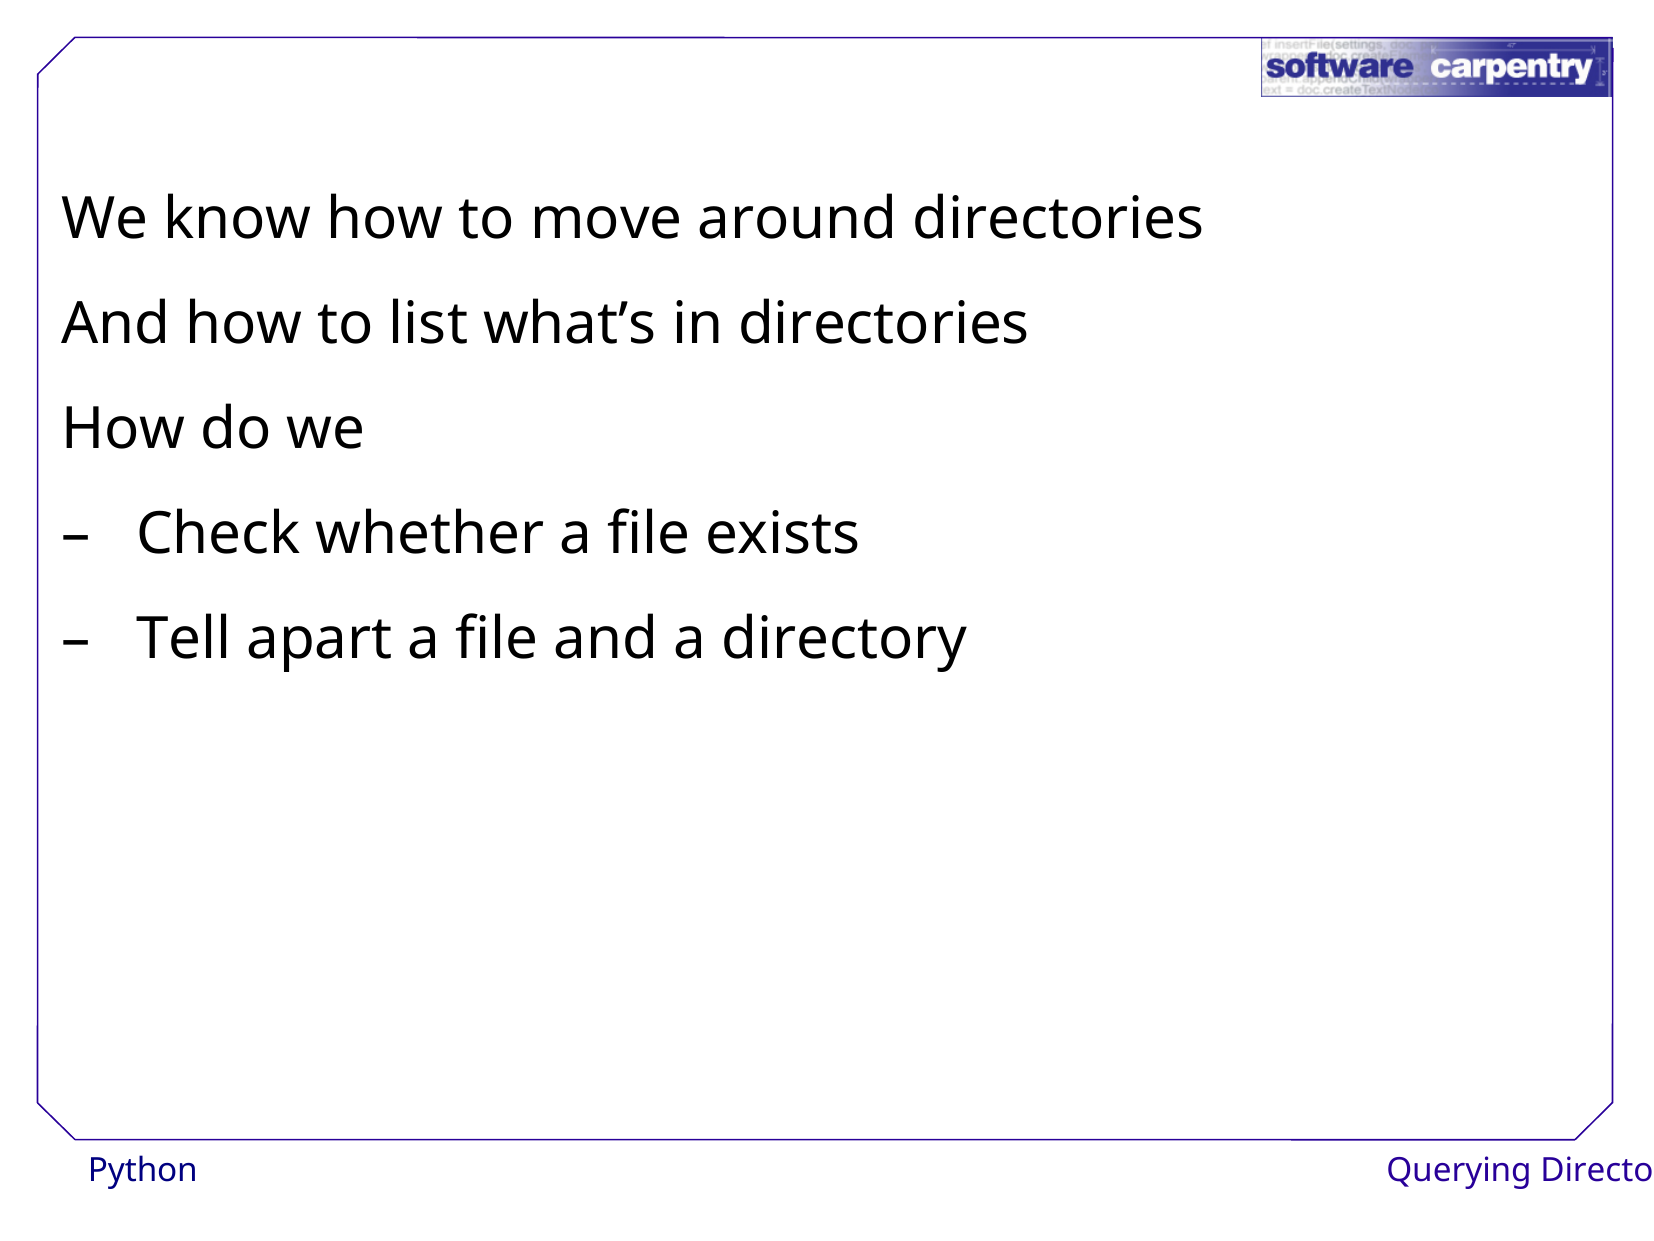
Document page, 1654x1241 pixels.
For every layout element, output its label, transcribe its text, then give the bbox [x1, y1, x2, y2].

picture [1261, 39, 1613, 97]
text_box We know how to move around directories And how to list what’s in directories How do we – Check whether a file exists – Tell apart a file and a directory [46, 138, 1369, 679]
